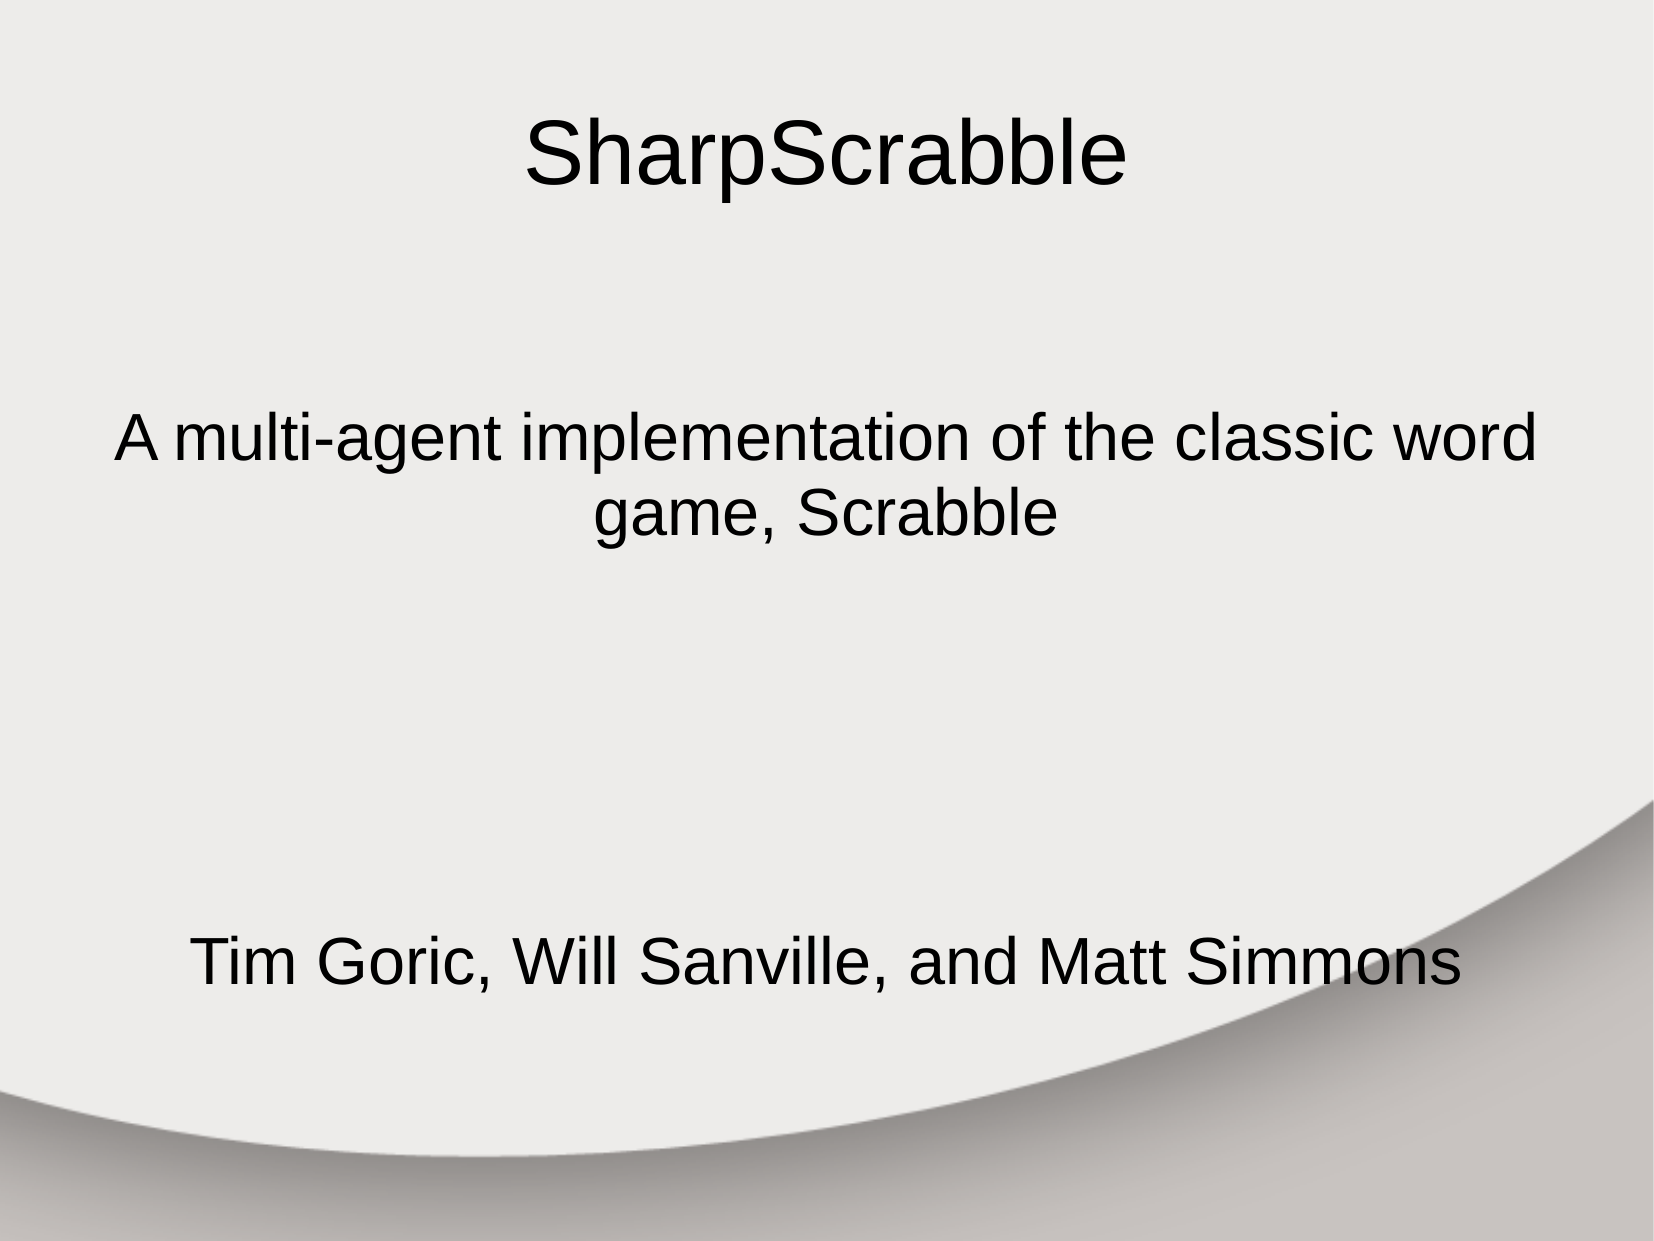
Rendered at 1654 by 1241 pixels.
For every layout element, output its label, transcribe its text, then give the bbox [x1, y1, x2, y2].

subtitle A multi-agent implementation of the classic word game, Scrabble Tim Goric, Will Sanville, and Matt Simmons [82, 297, 1571, 1102]
picture [0, 0, 1654, 1241]
title SharpScrabble [82, 56, 1571, 250]
